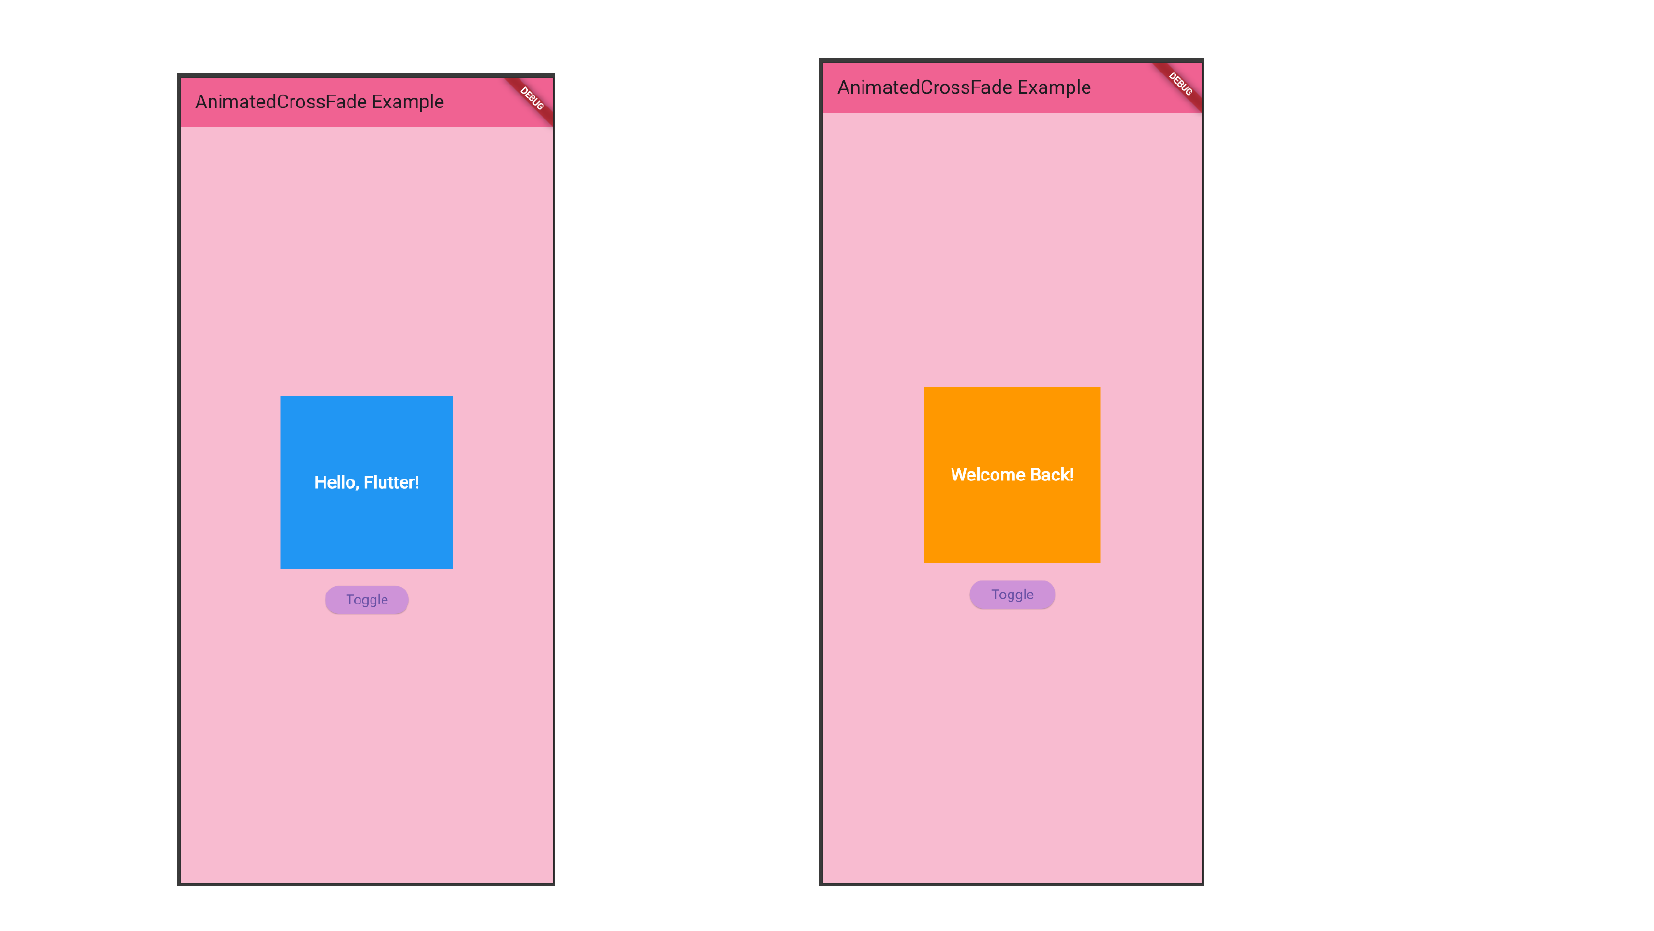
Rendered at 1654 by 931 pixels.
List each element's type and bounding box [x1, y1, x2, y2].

picture [177, 73, 555, 886]
picture [819, 58, 1204, 886]
